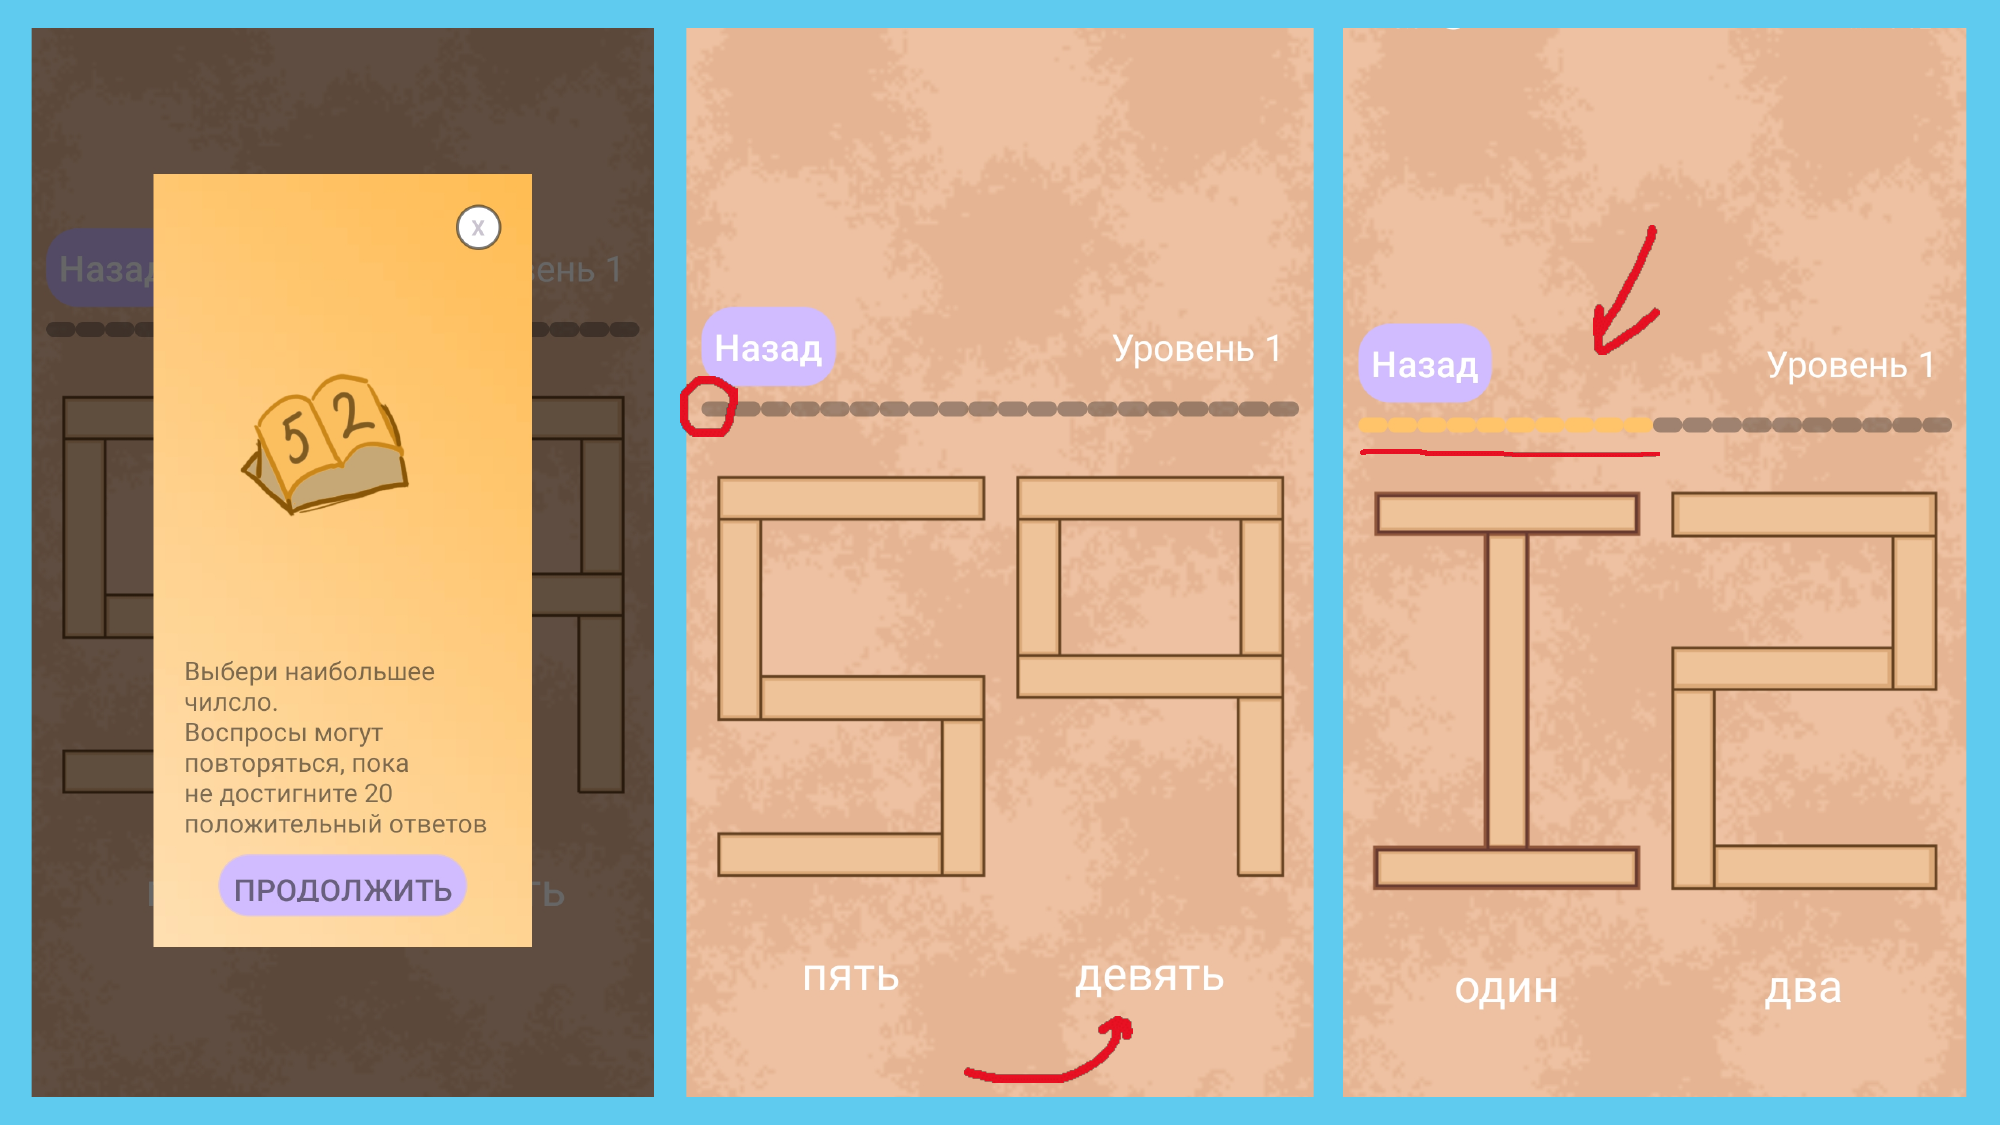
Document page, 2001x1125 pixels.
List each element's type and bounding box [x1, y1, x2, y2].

picture [31, 28, 654, 1097]
text_box [0, 0, 2000, 1125]
picture [680, 28, 1314, 1097]
picture [1343, 28, 1967, 1097]
